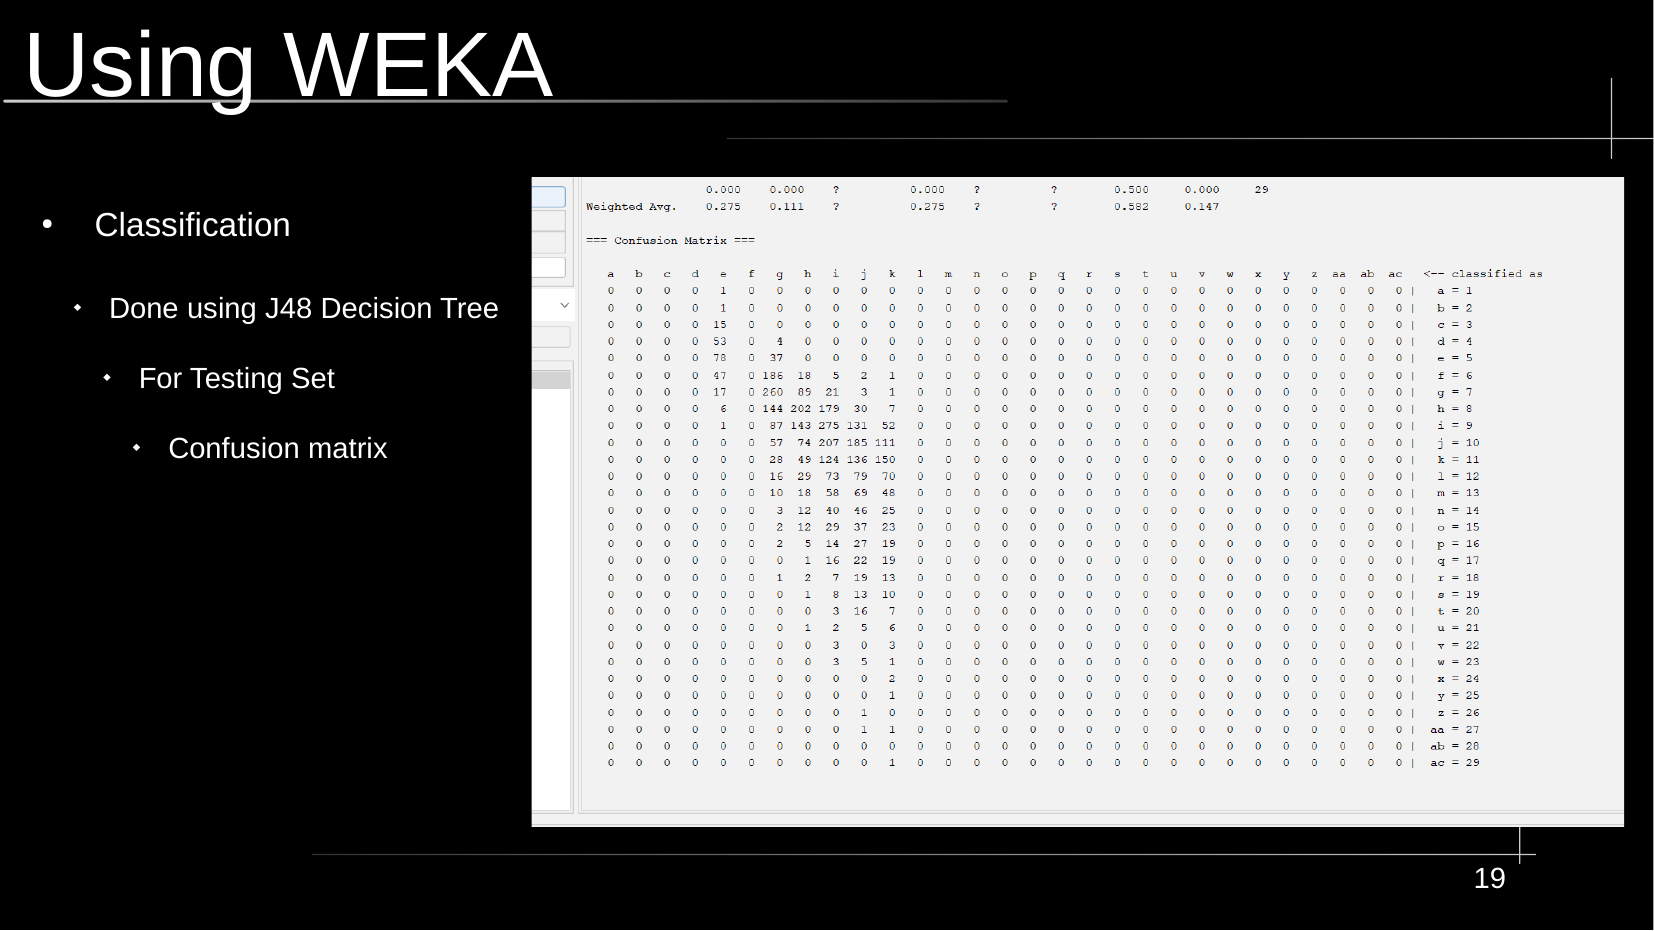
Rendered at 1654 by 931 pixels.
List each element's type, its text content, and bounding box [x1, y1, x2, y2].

text_box For Testing Set [88, 354, 362, 402]
list Classification [23, 206, 531, 285]
text_box Confusion matrix [118, 424, 403, 473]
text_box Done using J48 Decision Tree [59, 284, 515, 332]
title Using WEKA [23, 11, 1589, 119]
picture [531, 177, 1625, 827]
